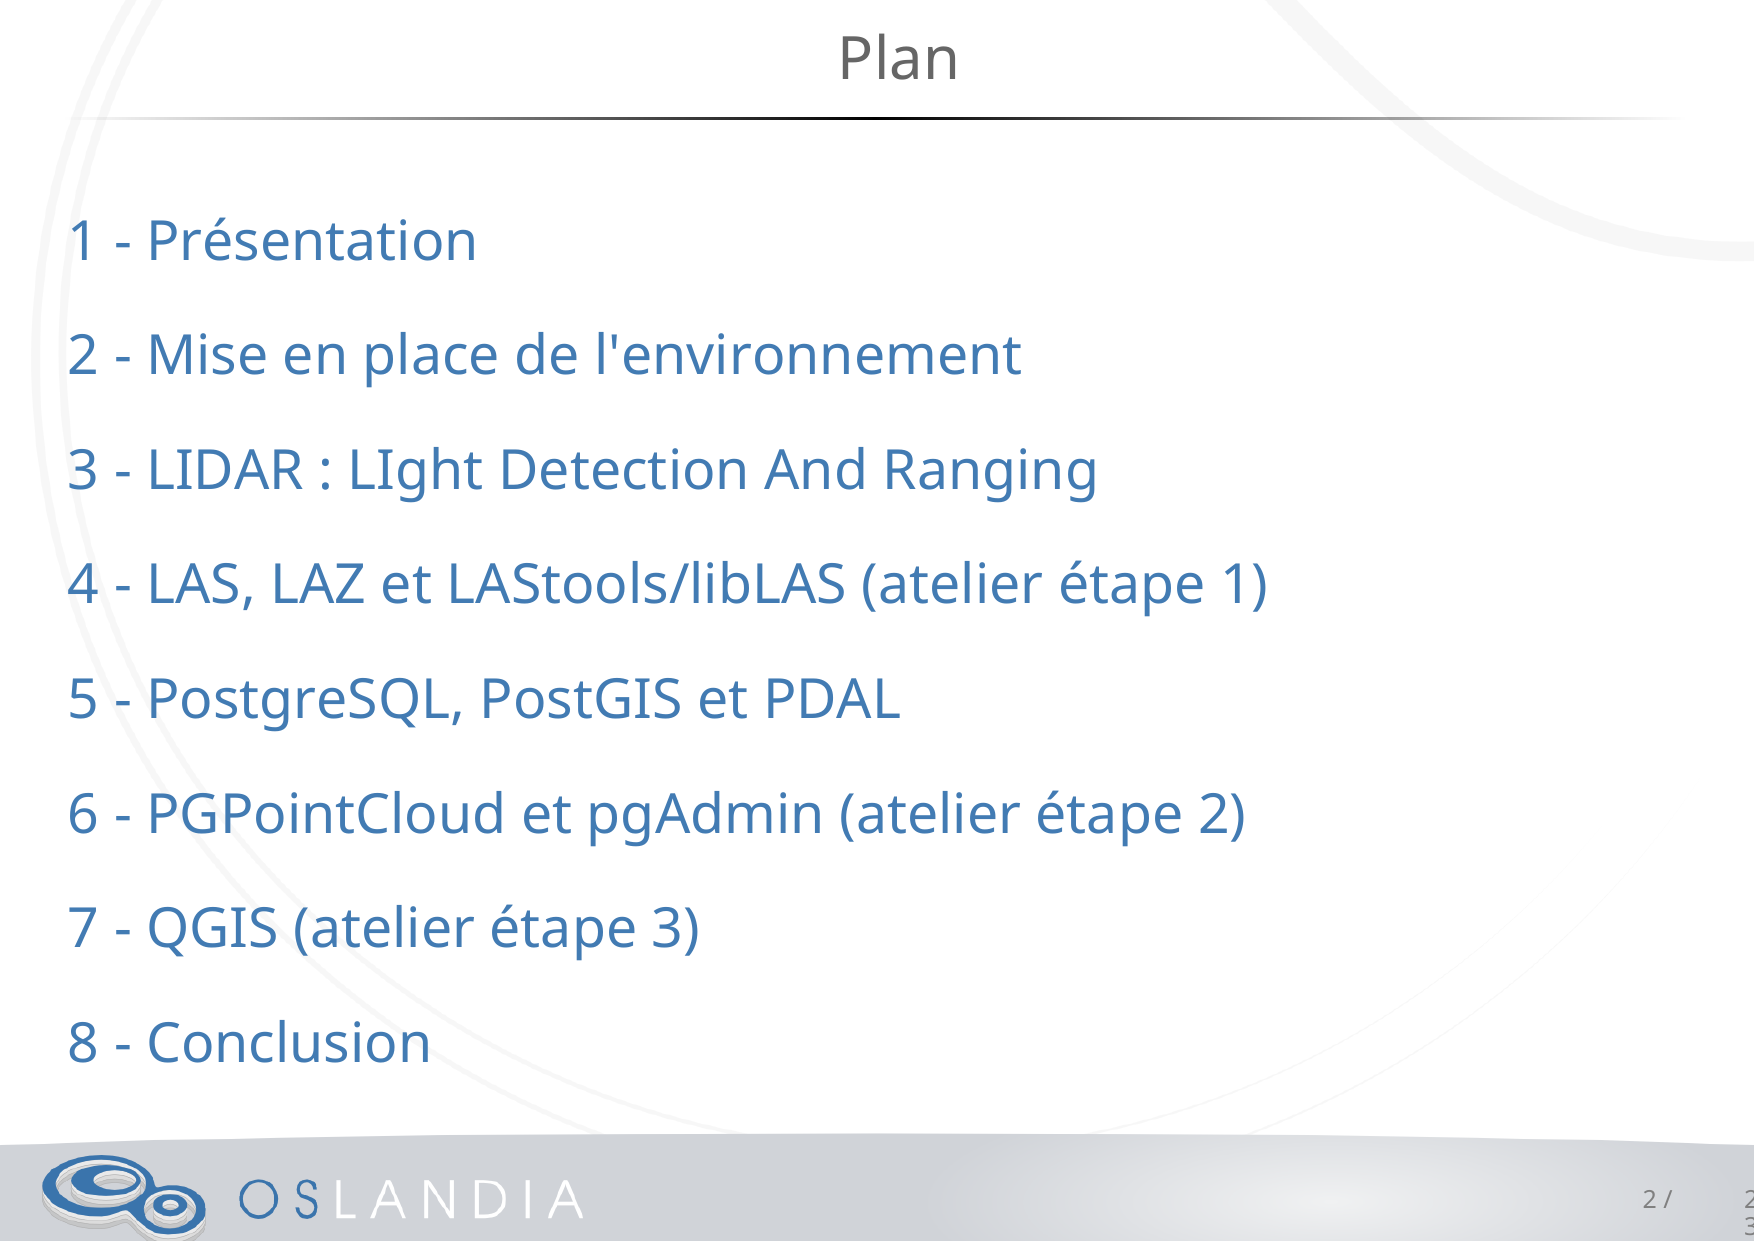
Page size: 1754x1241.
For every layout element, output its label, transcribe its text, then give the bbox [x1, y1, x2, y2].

list 1 - Présentation 2 - Mise en place de l'environnement 3 - LIDAR : LIght Detection And Ranging 4 - LAS, LAZ et LAStools/libLAS (atelier étape 1) 5 - PostgreSQL, PostGIS et PDAL 6 - PGPointCloud et pgAdmin (atelier étape 2) 7 - QGIS (atelier étape 3) 8 - Conclusion [37, 200, 1710, 1022]
picture [0, 0, 1754, 1241]
title Plan [31, 14, 1754, 98]
